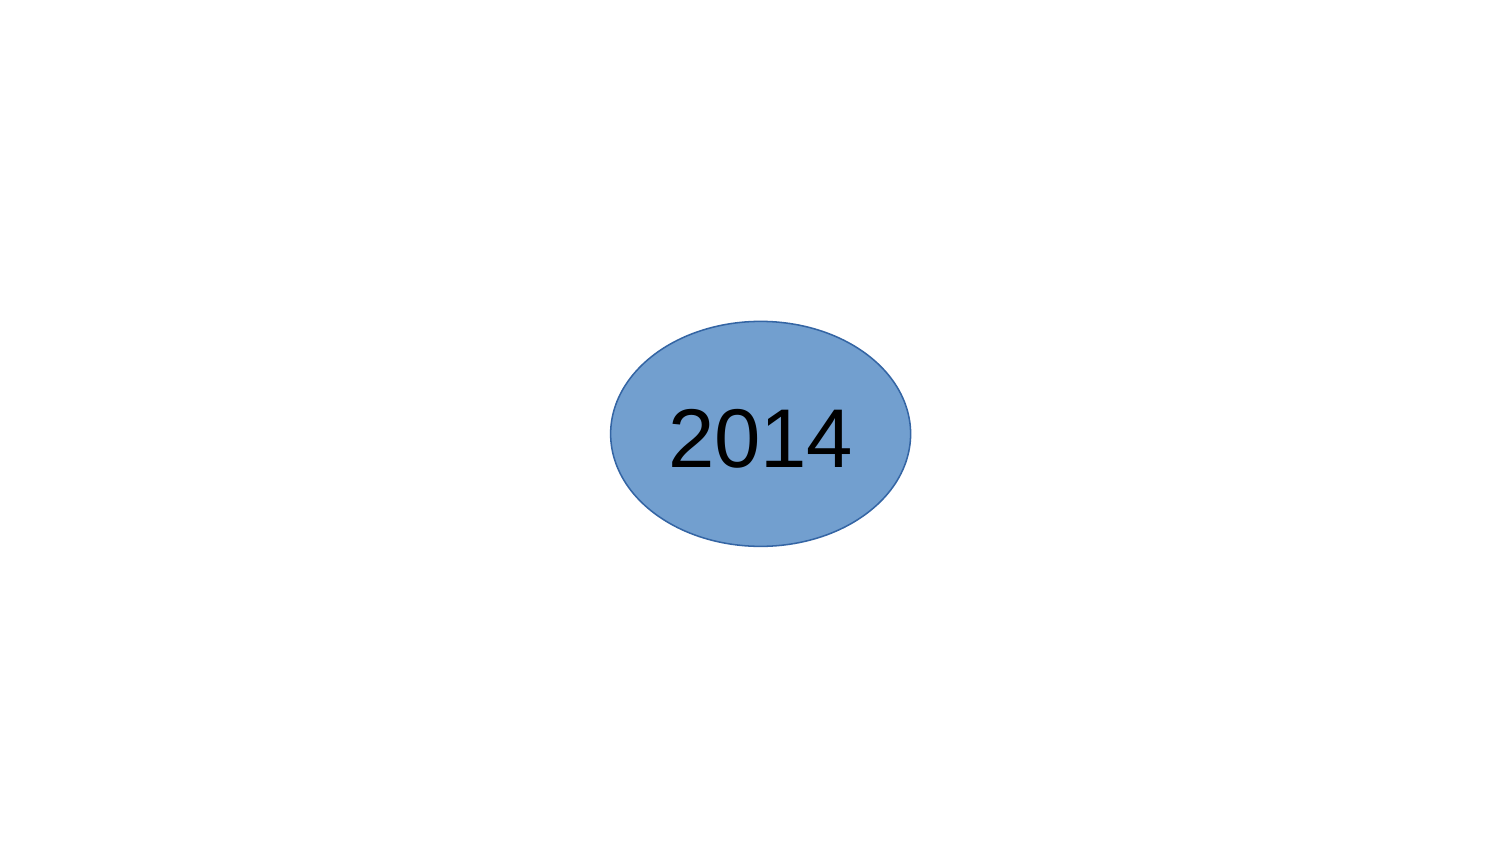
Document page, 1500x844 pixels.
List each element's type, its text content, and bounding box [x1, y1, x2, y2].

text_box 2014 [610, 321, 911, 547]
